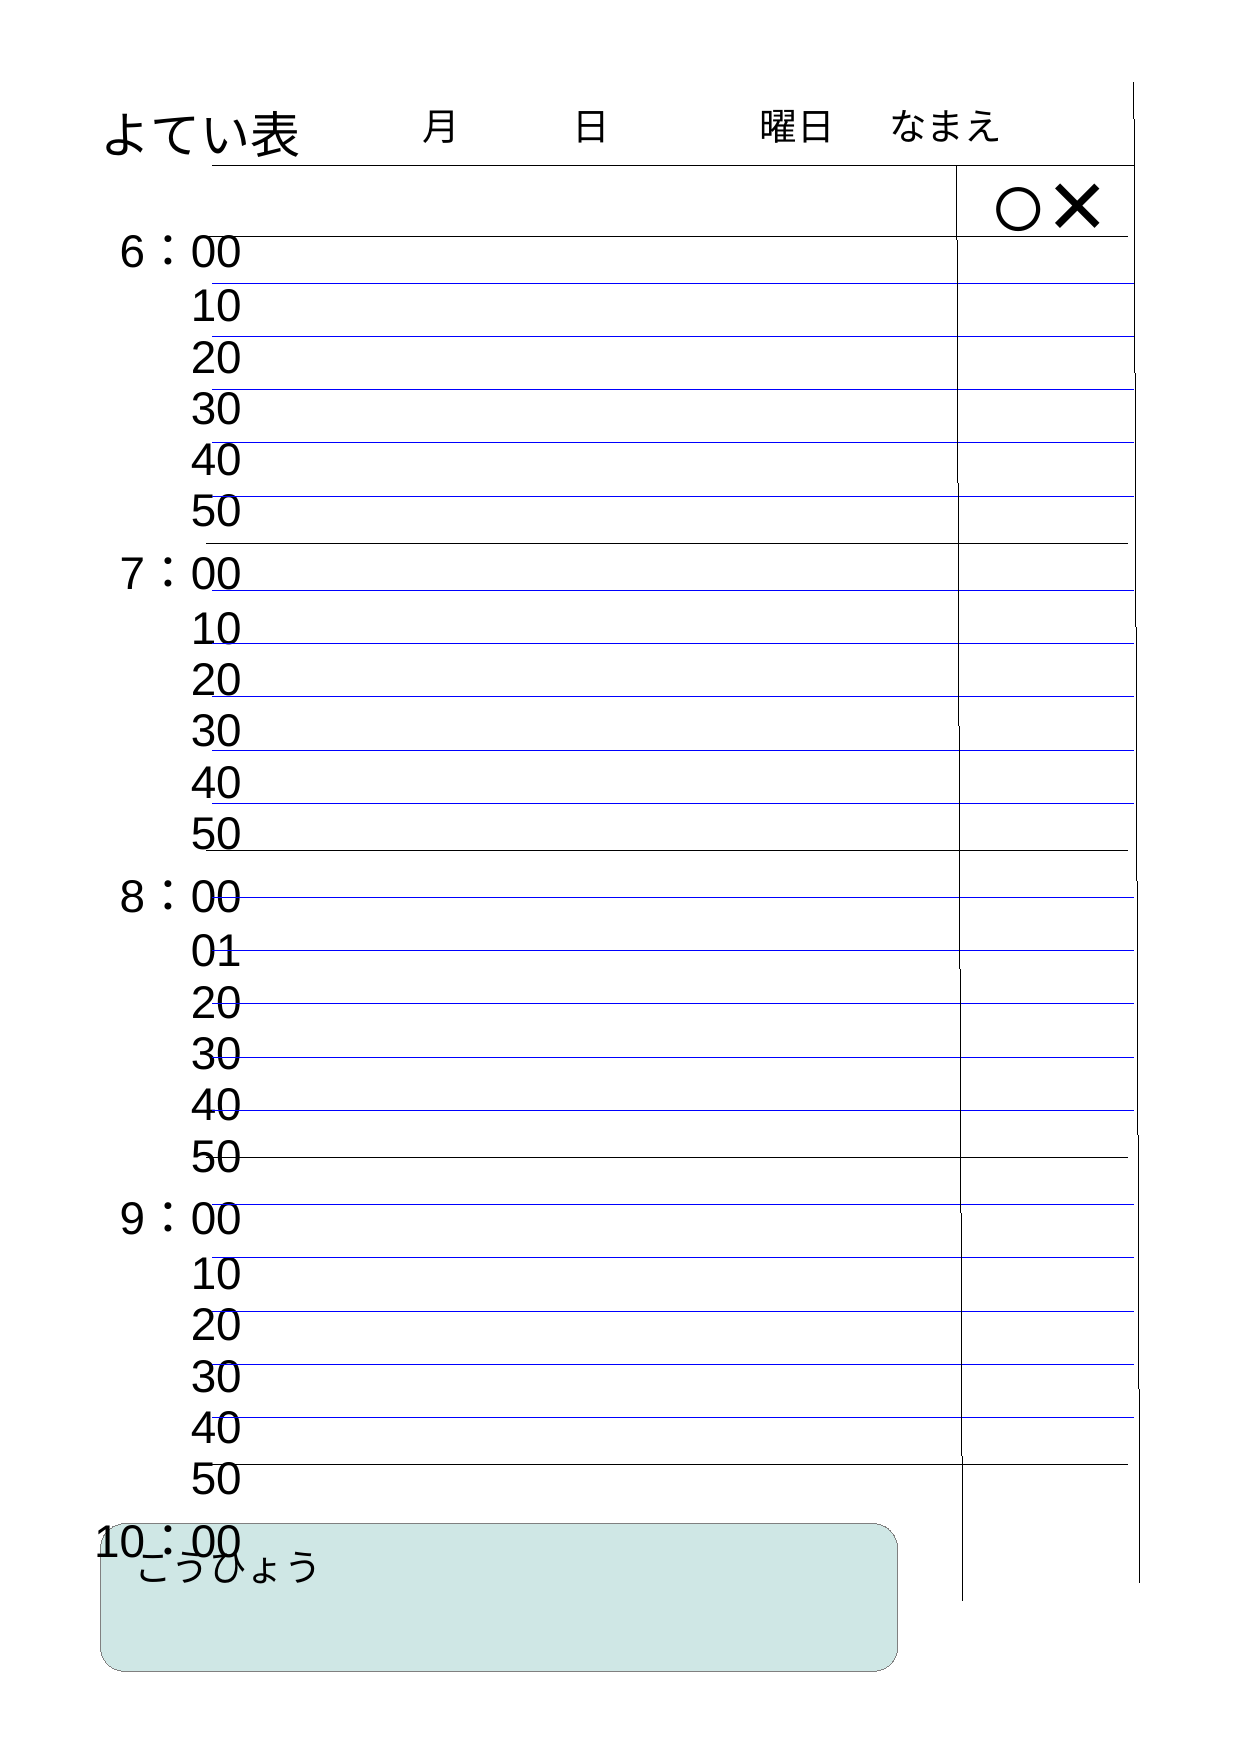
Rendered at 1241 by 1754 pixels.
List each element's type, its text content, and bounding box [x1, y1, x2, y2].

text_box 月 日 曜日 なまえ [407, 89, 912, 142]
text_box [100, 1523, 898, 1672]
text_box よてい表 [86, 88, 302, 154]
text_box こうひょう [119, 1530, 296, 1583]
text_box ○× [973, 141, 1123, 269]
text_box 6：00 10 20 30 40 50 7：00 10 20 30 40 50 8：00 01 20 30 40 50 9：00 10 20 30 40 50 10：00 [59, 206, 219, 1522]
text_box [100, 1532, 106, 1554]
